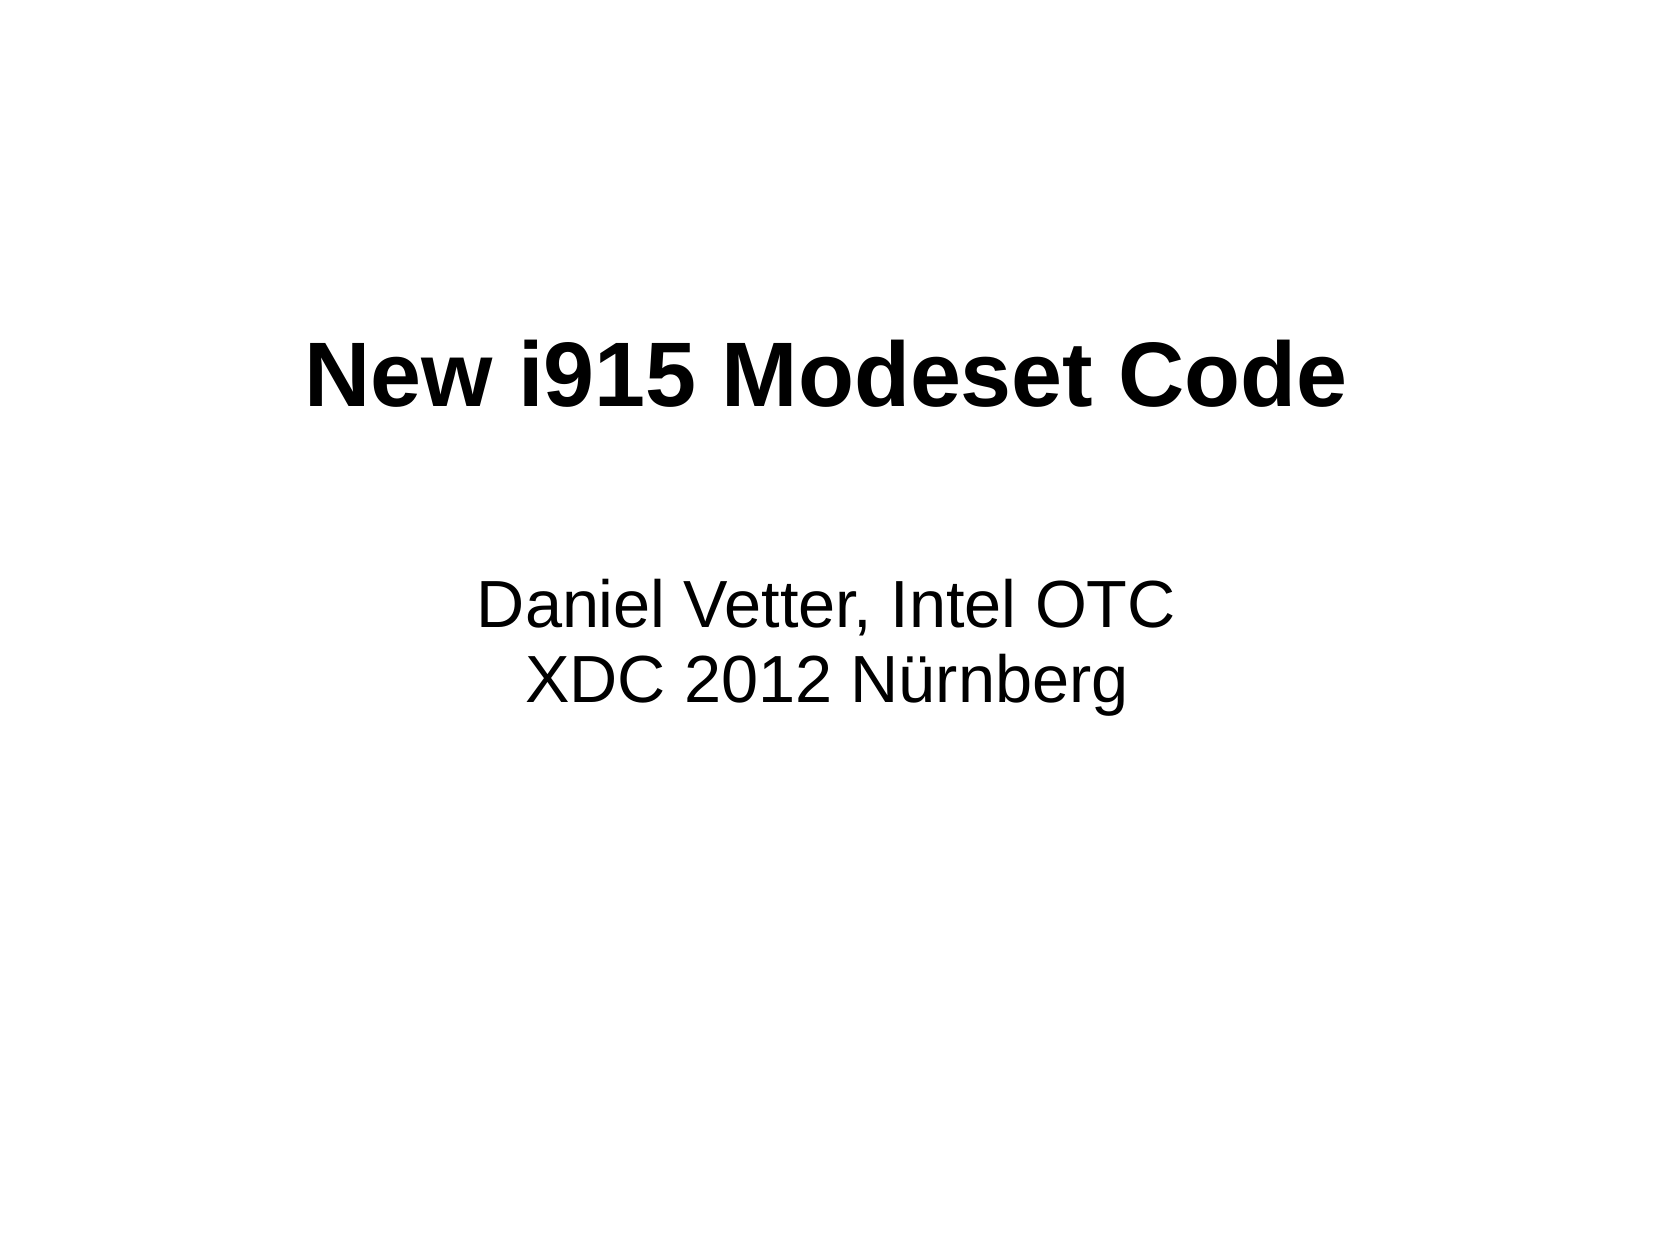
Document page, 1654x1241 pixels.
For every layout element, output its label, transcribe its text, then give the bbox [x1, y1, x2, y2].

title New i915 Modeset Code [82, 271, 1571, 479]
subtitle Daniel Vetter, Intel OTC XDC 2012 Nürnberg [82, 516, 1571, 768]
